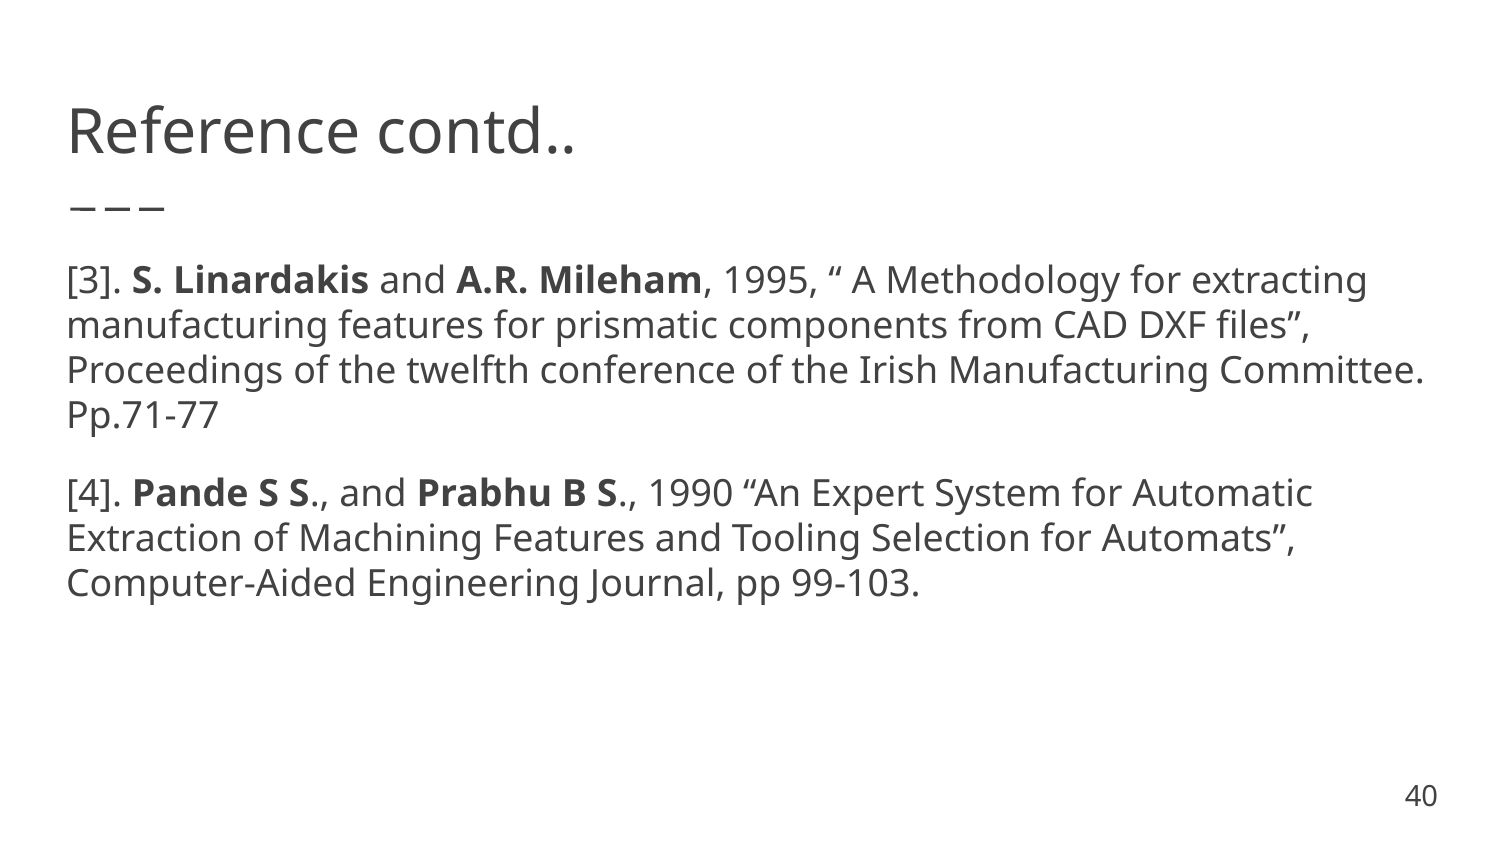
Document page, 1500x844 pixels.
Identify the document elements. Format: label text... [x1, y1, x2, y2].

title Reference contd.. [51, 61, 1449, 182]
list [3]. S. Linardakis and A.R. Mileham, 1995, “ A Methodology for extracting manufacturing features for prismatic components from CAD DXF files”, Proceedings of the twelfth conference of the Irish Manufacturing Committee. Pp.71-77 [4]. Pande S S., and Prabhu B S., 1990 “An Expert System for Automatic Extraction of Machining Features and Tooling Selection for Automats”, Computer-Aided Engineering Journal, pp 99-103. [51, 240, 1449, 750]
slide_number <number> [1389, 764, 1480, 830]
